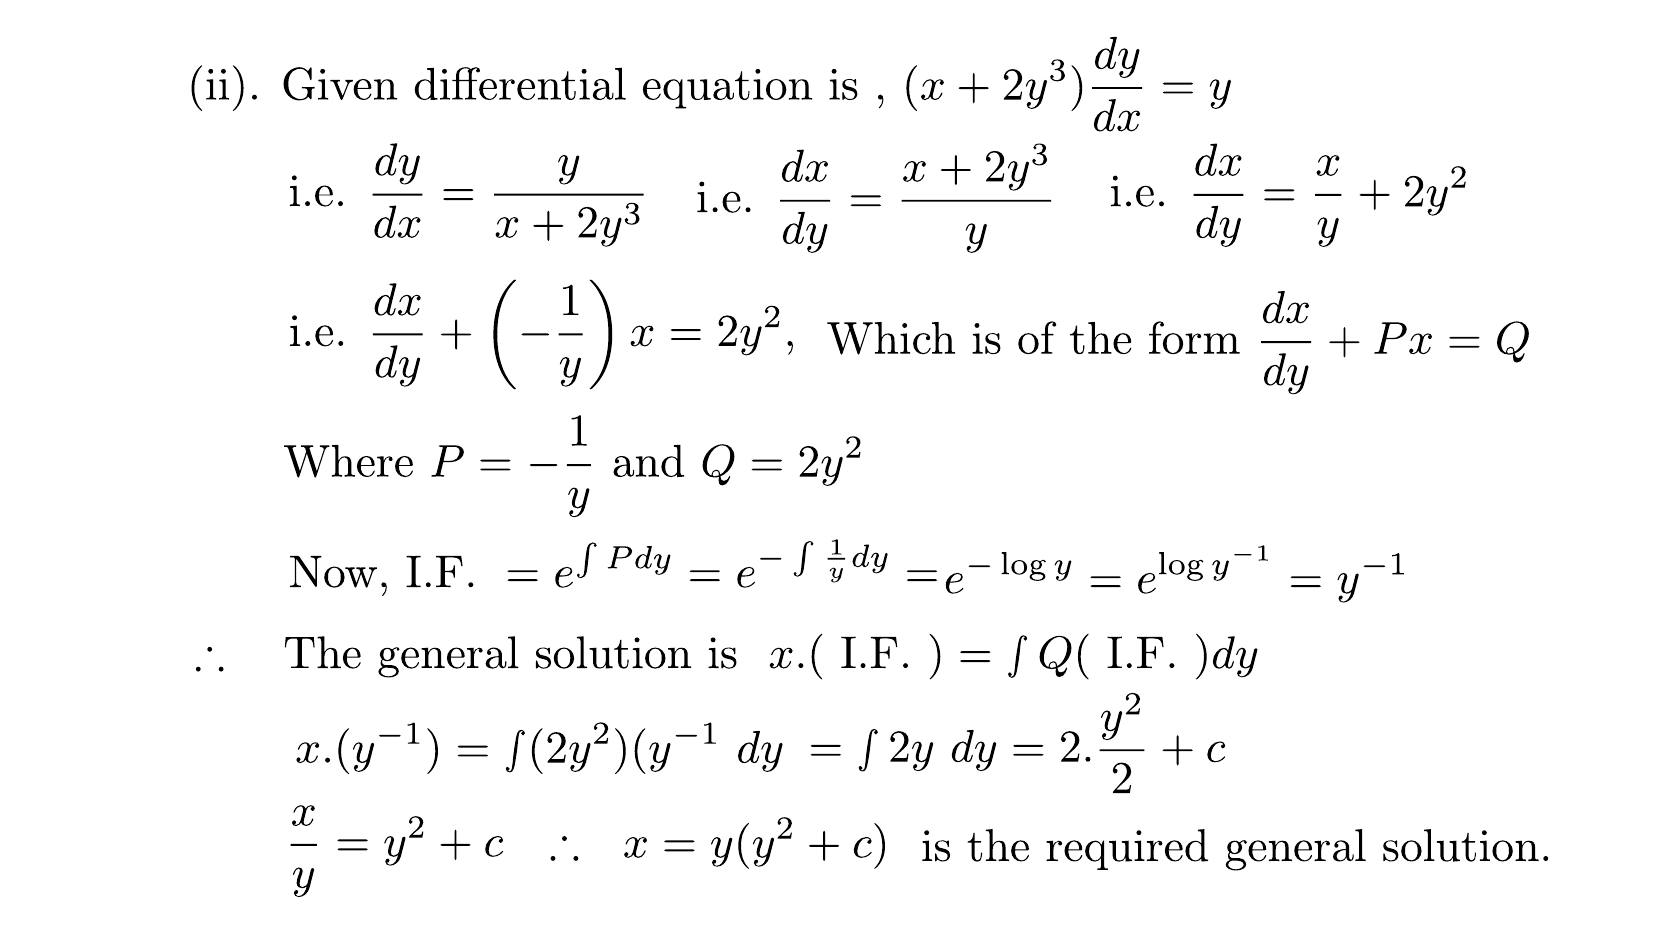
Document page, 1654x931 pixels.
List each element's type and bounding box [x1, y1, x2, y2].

text_box [290, 539, 938, 596]
text_box [1110, 143, 1466, 247]
text_box [922, 829, 1549, 871]
text_box [296, 722, 783, 774]
subtitle [47, 28, 1623, 896]
text_box [195, 633, 1258, 680]
text_box [290, 805, 504, 898]
text_box [697, 143, 1052, 253]
text_box [289, 143, 644, 247]
text_box [550, 817, 886, 869]
text_box [827, 291, 1529, 395]
text_box [284, 415, 861, 518]
text_box [810, 692, 1226, 794]
text_box [189, 36, 1231, 132]
text_box [290, 279, 793, 390]
text_box [945, 545, 1404, 603]
